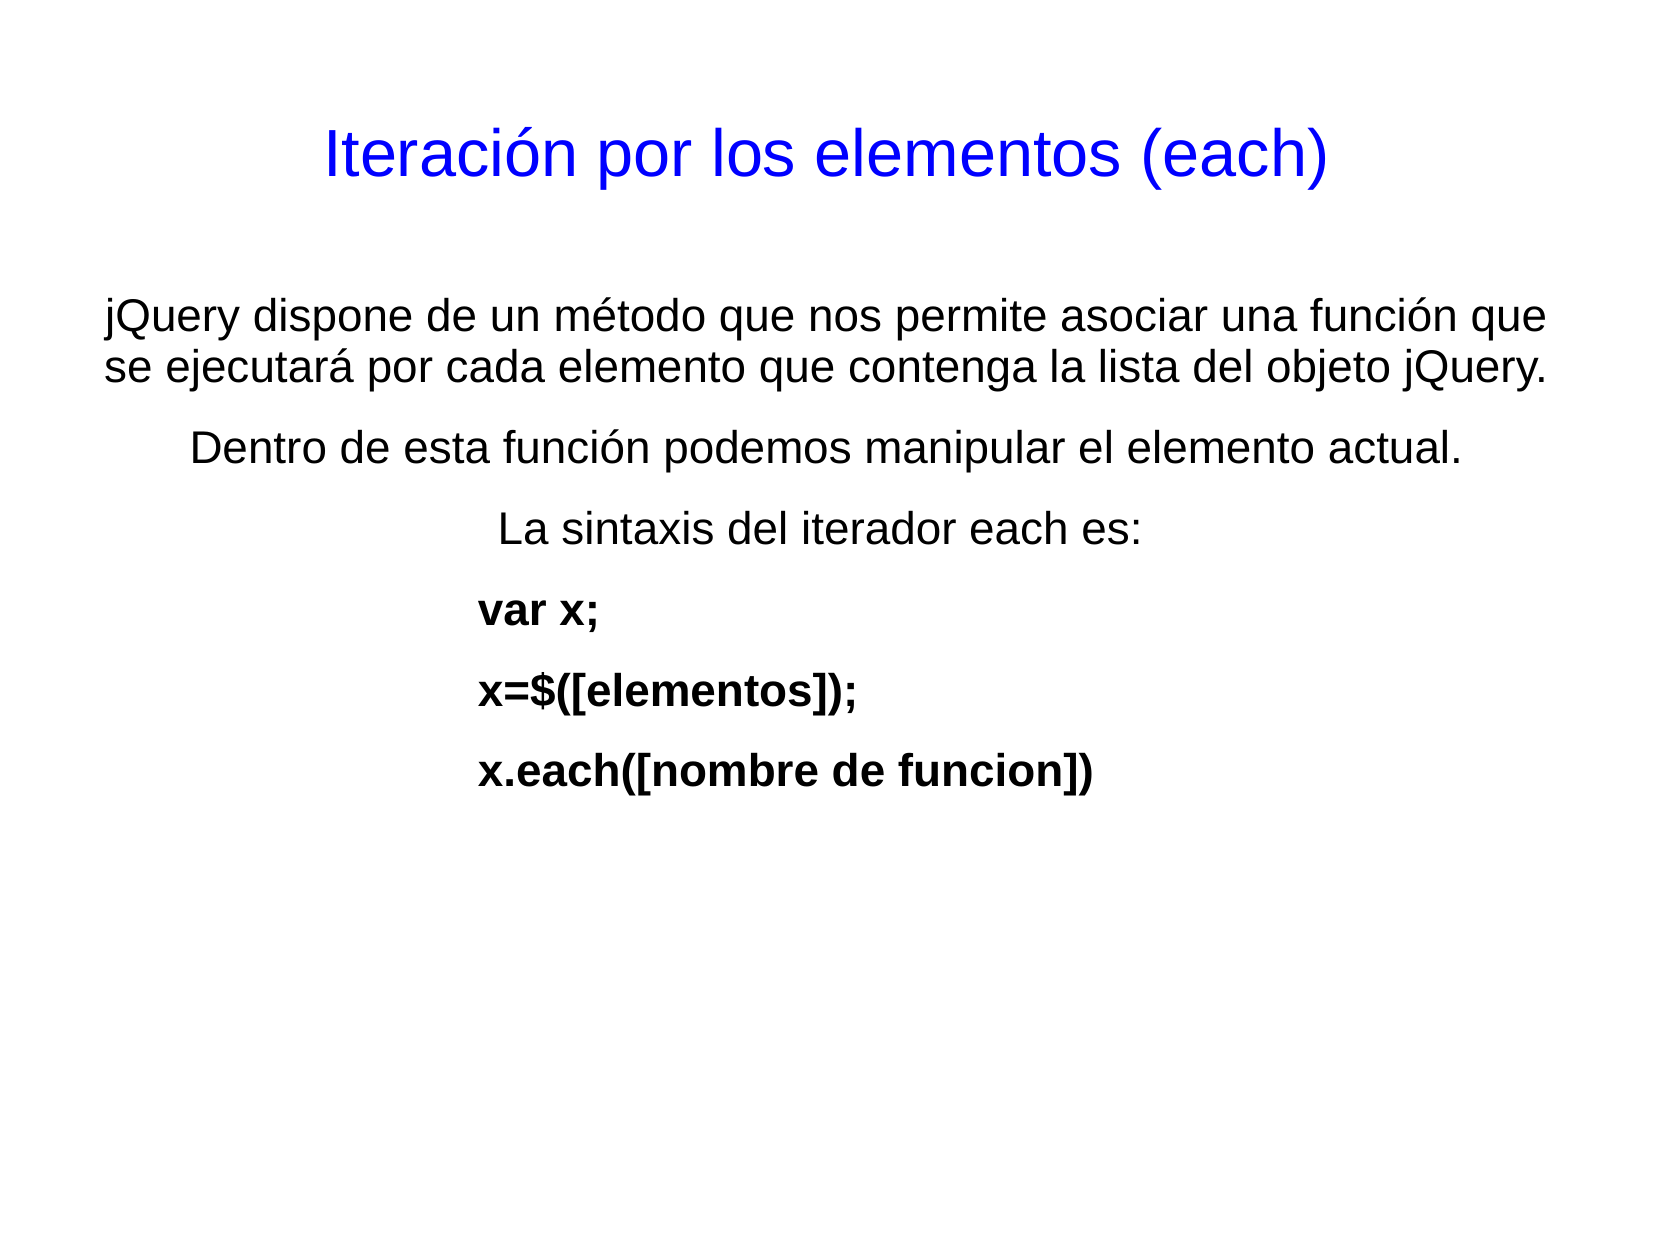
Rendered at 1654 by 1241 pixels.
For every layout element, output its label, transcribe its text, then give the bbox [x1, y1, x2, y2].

title Iteración por los elementos (each) [82, 49, 1571, 257]
list jQuery dispone de un método que nos permite asociar una función que se ejecutará por cada elemento que contenga la lista del objeto jQuery. Dentro de esta función podemos manipular el elemento actual. La sintaxis del iterador each es: var x; x=$([elementos]); x.each([nombre de funcion]) [82, 290, 1571, 1010]
